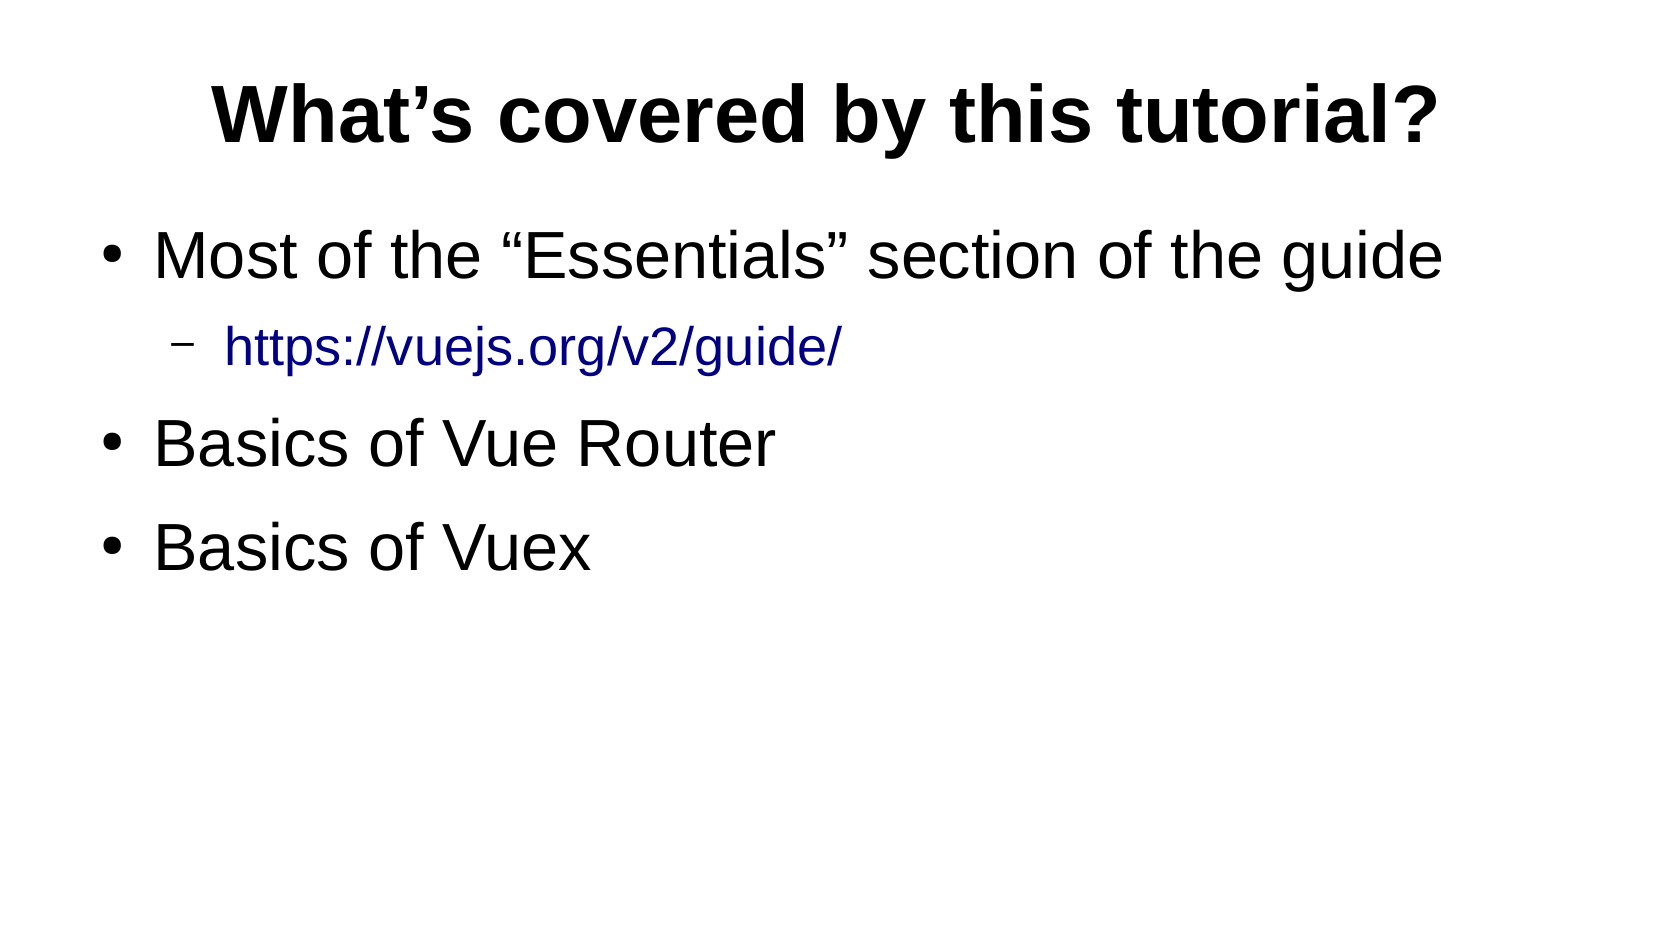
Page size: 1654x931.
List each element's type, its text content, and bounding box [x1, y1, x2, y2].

list Most of the “Essentials” section of the guide https://vuejs.org/v2/guide/ Basics of Vue Router Basics of Vuex [82, 217, 1571, 758]
title What’s covered by this tutorial? [82, 37, 1571, 193]
